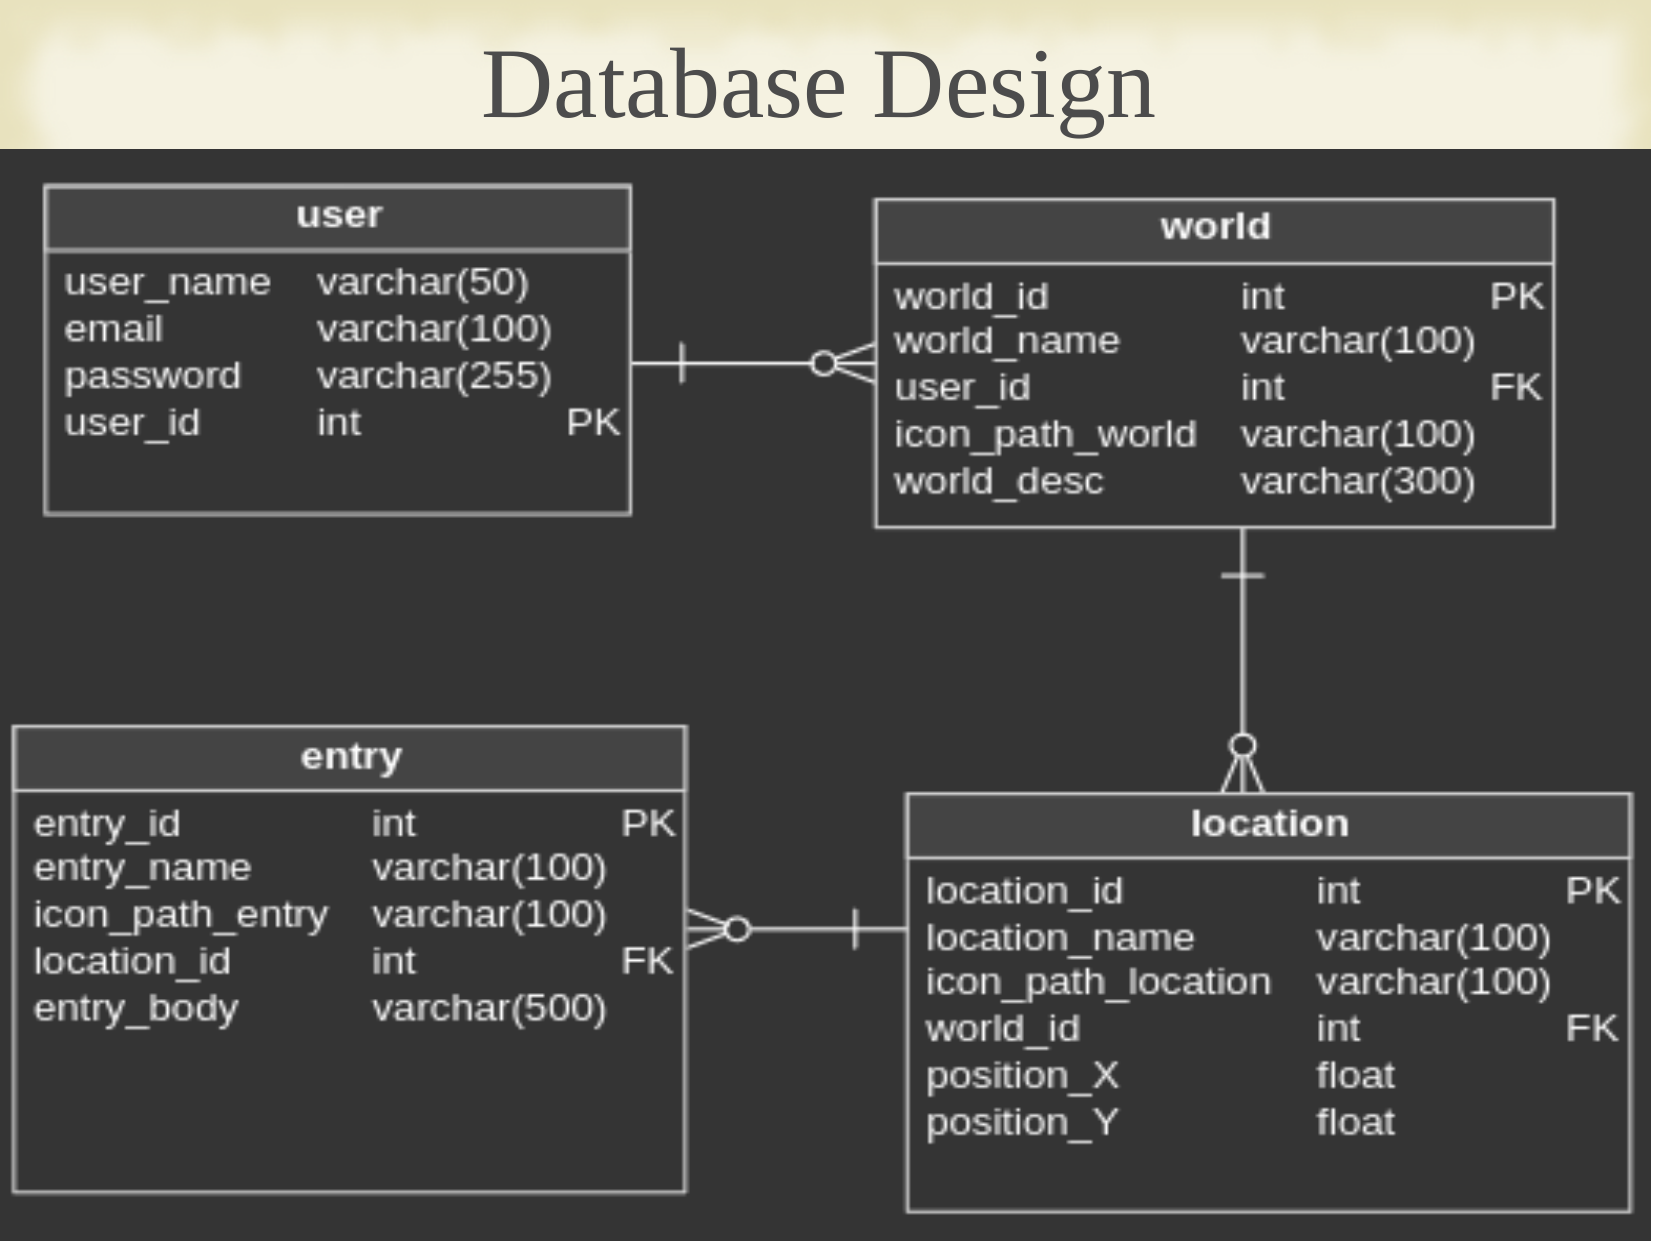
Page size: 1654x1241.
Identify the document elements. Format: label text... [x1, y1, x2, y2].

title Database Design [75, 0, 1564, 149]
picture [0, 0, 1651, 1241]
